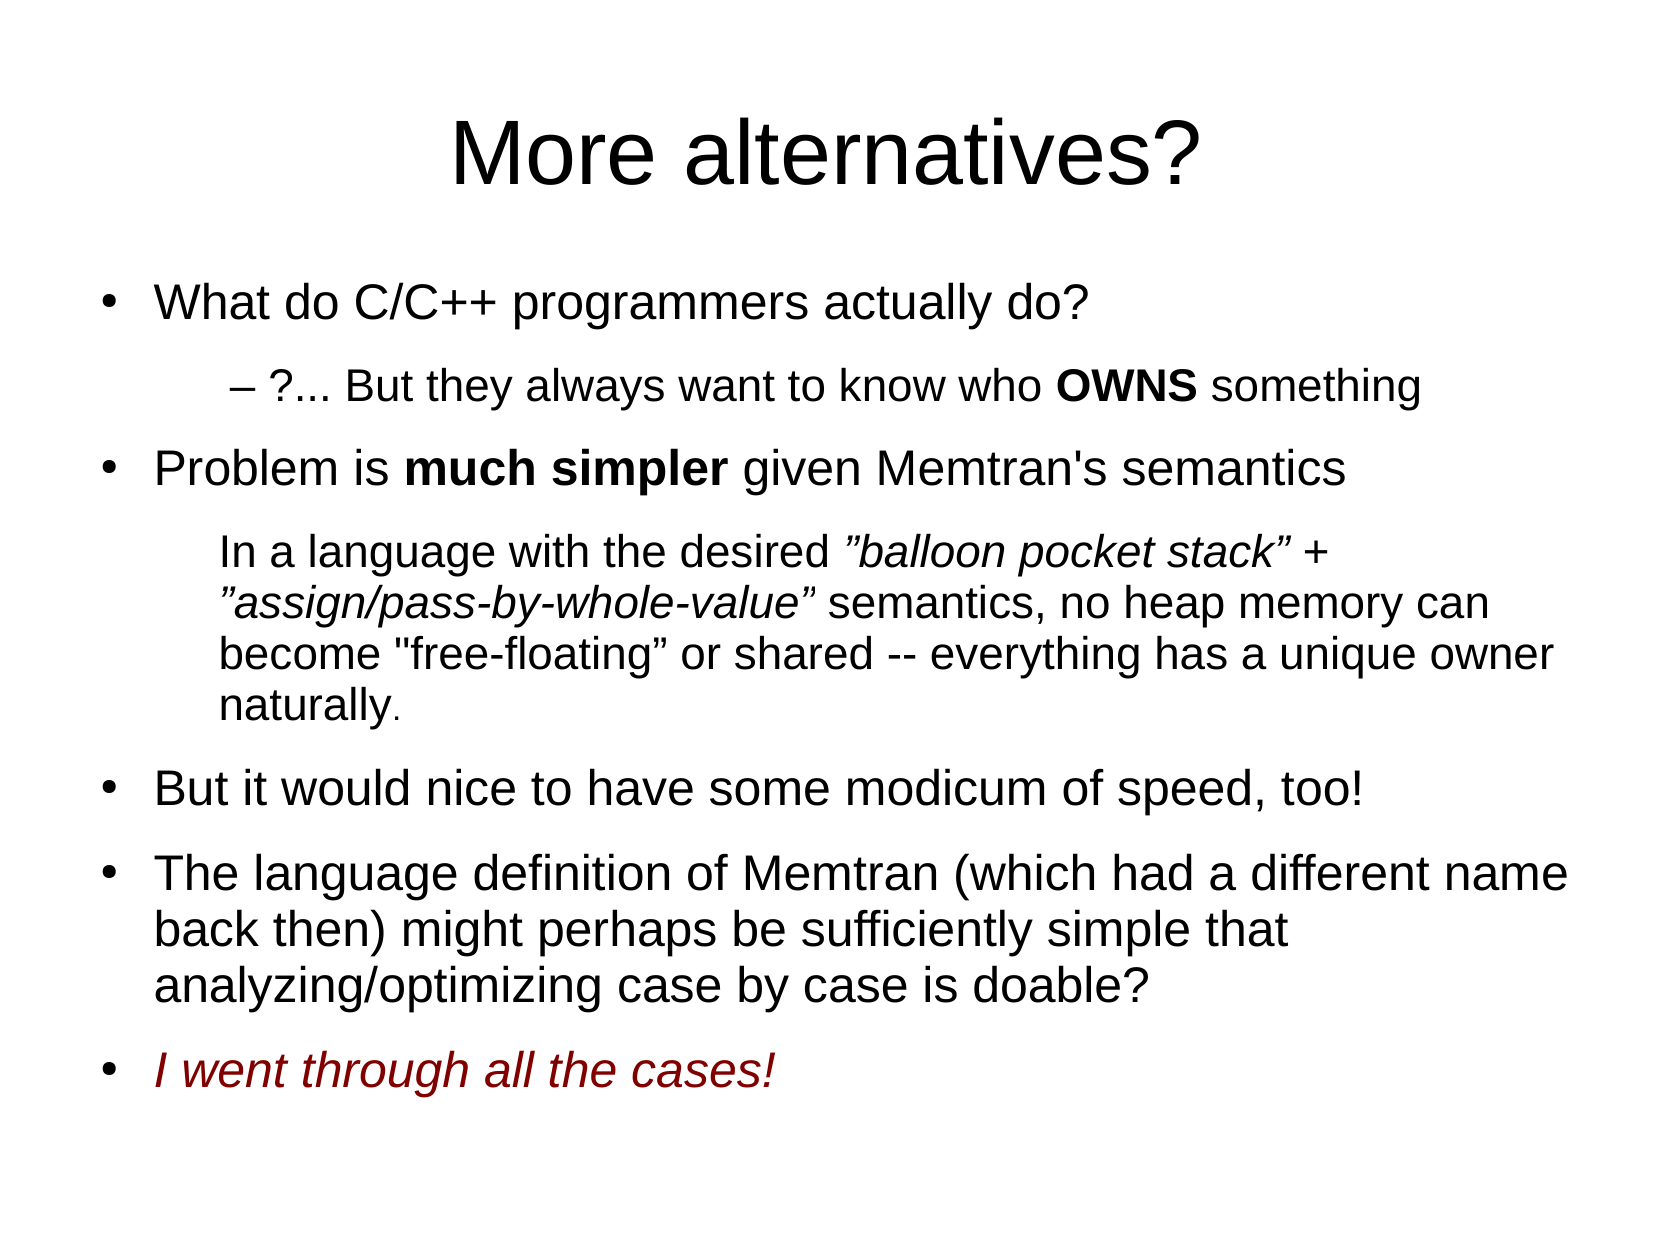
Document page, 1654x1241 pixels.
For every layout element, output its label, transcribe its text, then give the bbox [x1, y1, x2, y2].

title More alternatives? [82, 49, 1571, 188]
list What do C/C++ programmers actually do? – ?... But they always want to know who OWNS something Problem is much simpler given Memtran's semantics In a language with the desired ”balloon pocket stack” + ”assign/pass-by-whole-value” semantics, no heap memory can become "free-floating” or shared -- everything has a unique owner naturally. But it would nice to have some modicum of speed, too! The language definition of Memtran (which had a different name back then) might perhaps be sufficiently simple that analyzing/optimizing case by case is doable? I went through all the cases! [82, 188, 1571, 1217]
